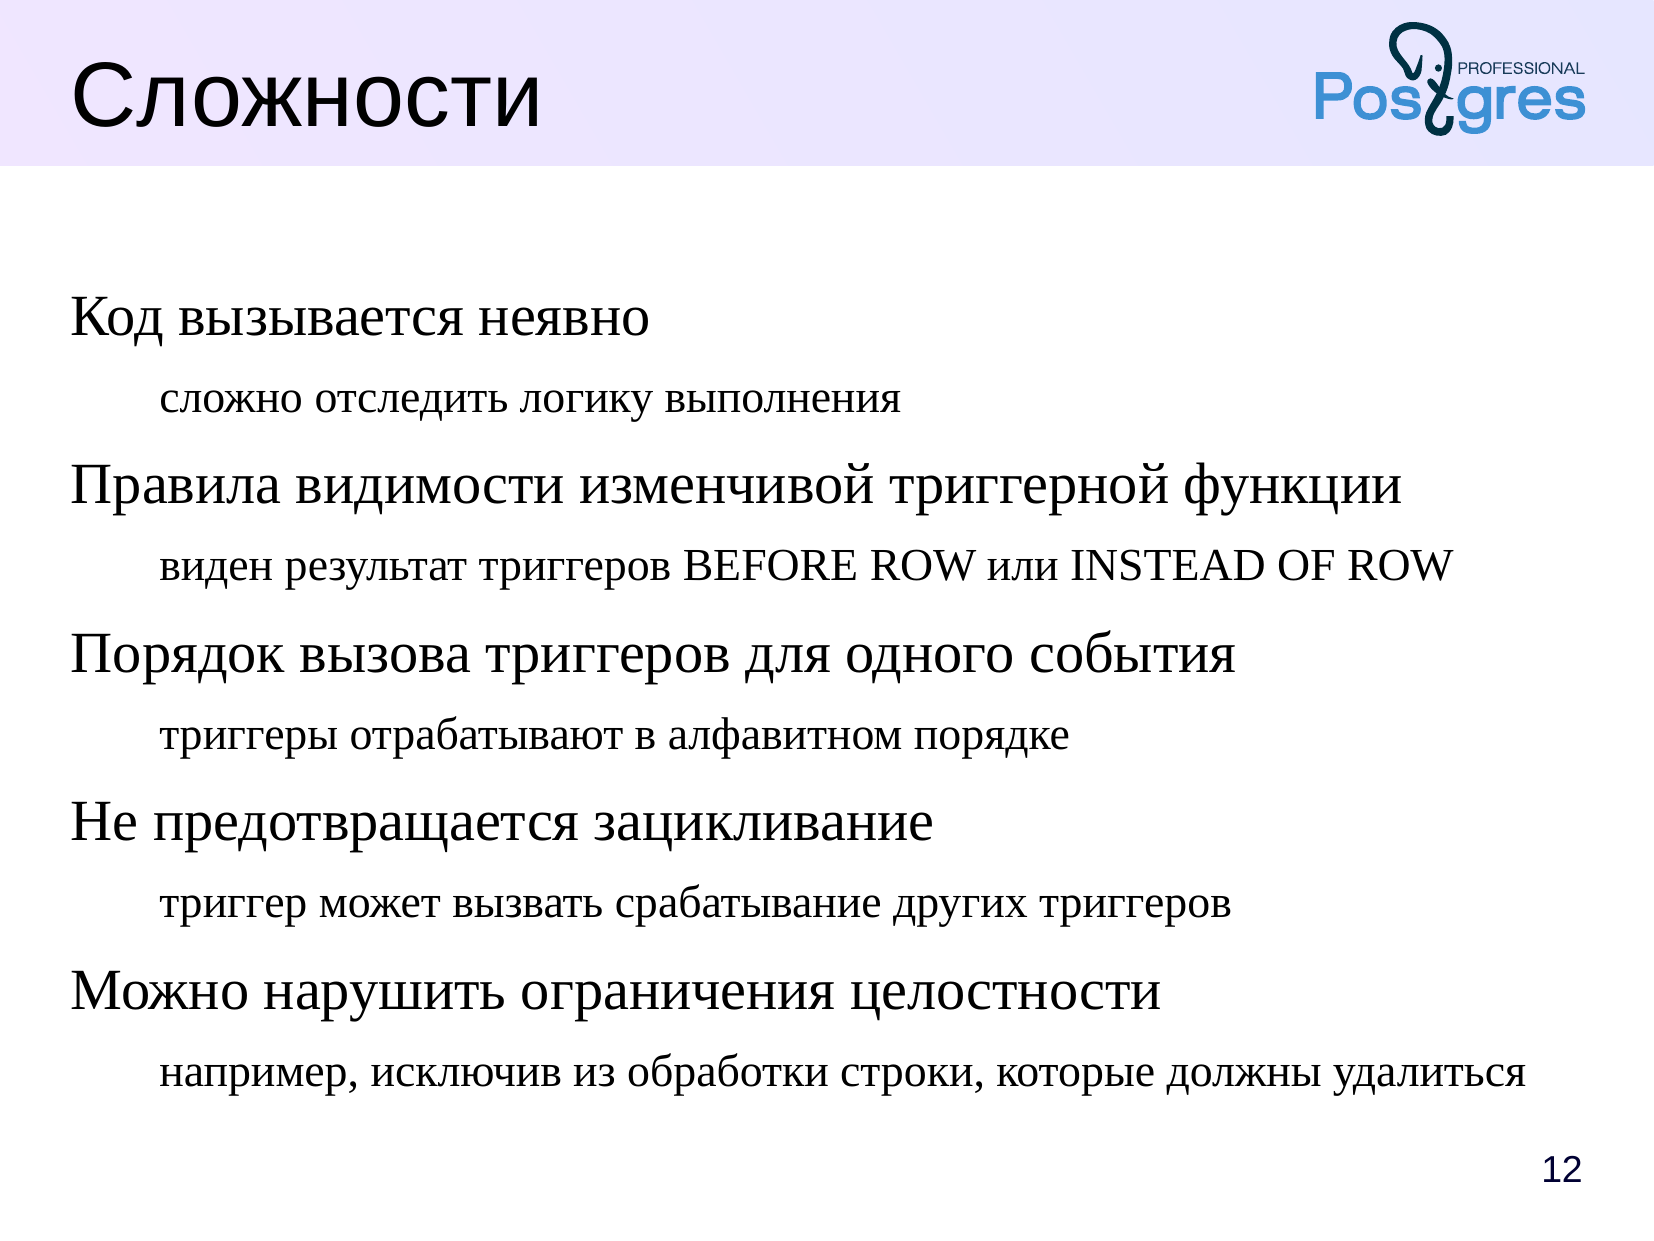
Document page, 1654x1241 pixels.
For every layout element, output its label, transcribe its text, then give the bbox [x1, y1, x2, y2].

list Код вызывается неявно сложно отследить логику выполнения Правила видимости изменчивой триггерной функции виден результат триггеров BEFORE ROW или INSTEAD OF ROW Порядок вызова триггеров для одного события триггеры отрабатывают в алфавитном порядке Не предотвращается зацикливание триггер может вызвать срабатывание других триггеров Можно нарушить ограничения целостности например, исключив из обработки строки, которые должны удалиться [70, 283, 1583, 1141]
title Сложности [70, 43, 1241, 147]
